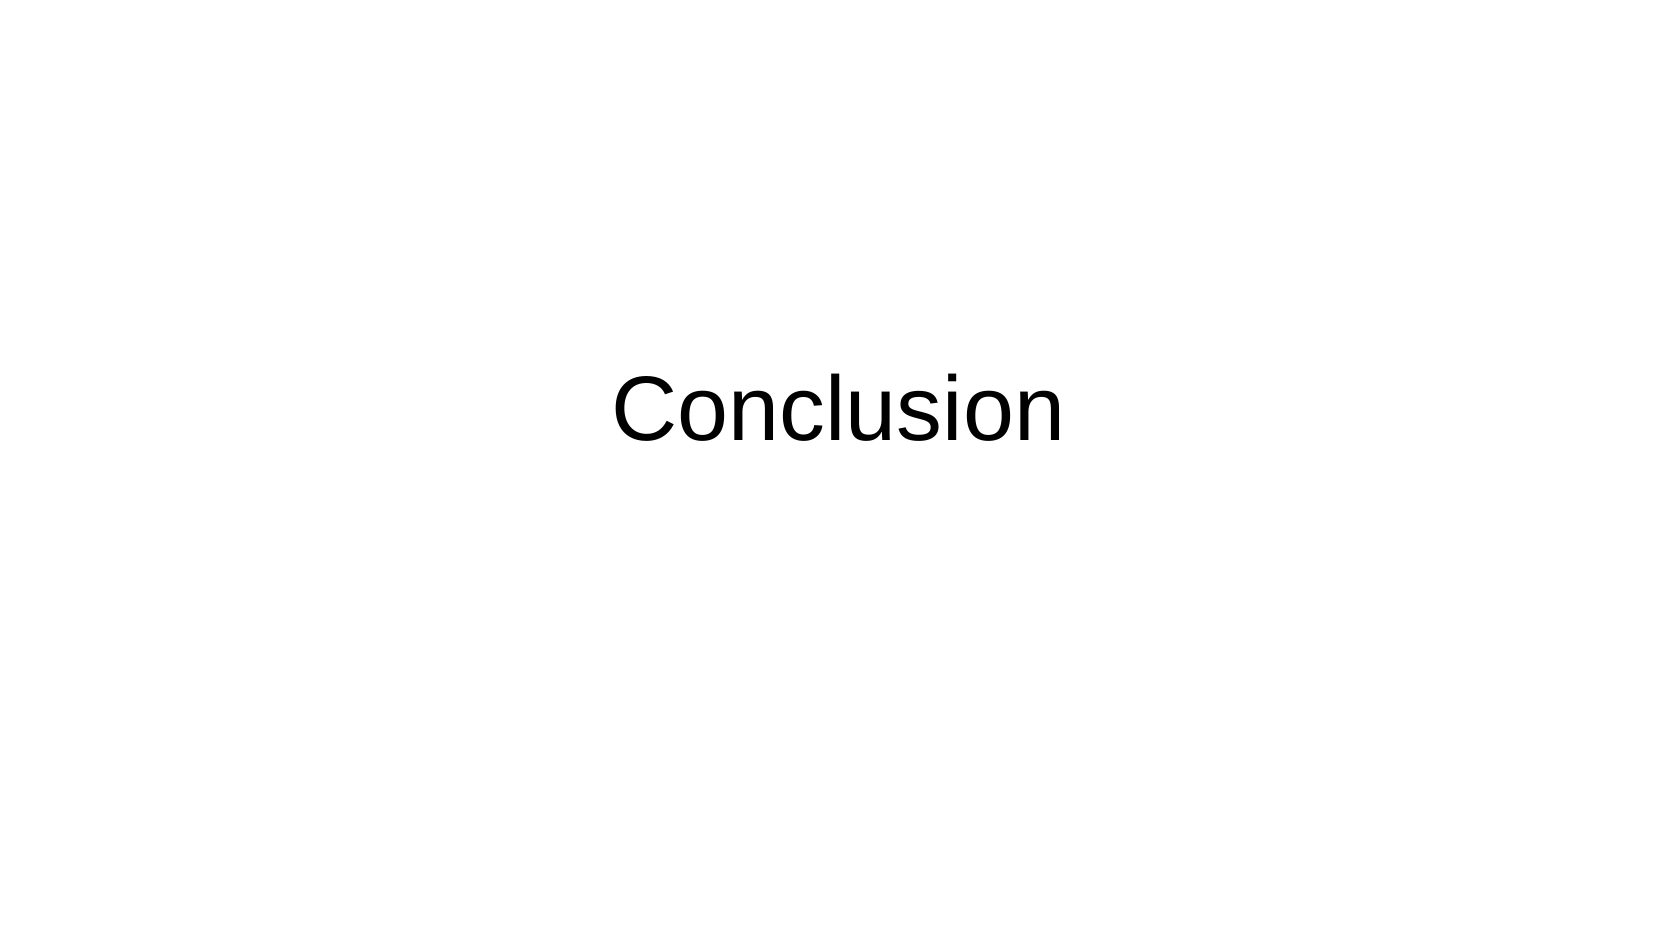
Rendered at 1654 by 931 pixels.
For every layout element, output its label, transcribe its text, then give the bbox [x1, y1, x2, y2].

title Conclusion [94, 330, 1583, 486]
